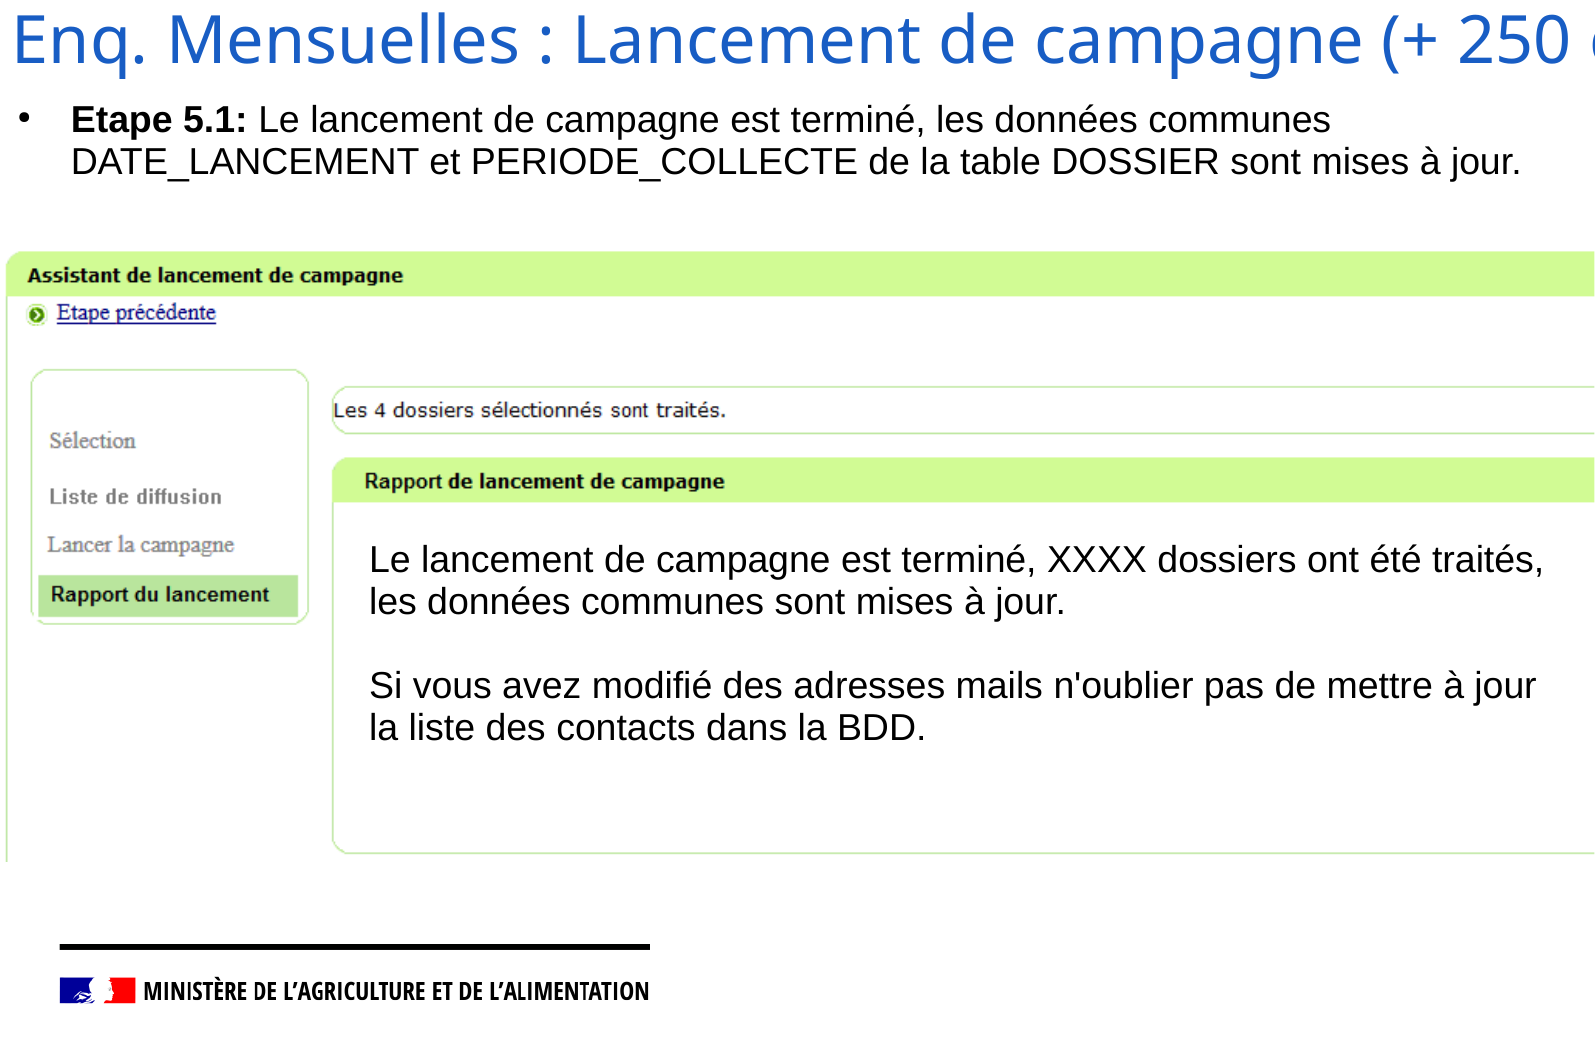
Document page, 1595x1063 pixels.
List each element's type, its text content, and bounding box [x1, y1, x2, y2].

title Enq. Mensuelles : Lancement de campagne (+ 250 quest) [11, 7, 1595, 83]
text_box Le lancement de campagne est terminé, XXXX dossiers ont été traités, les données communes sont mises à jour. Si vous avez modifié des adresses mails n'oublier pas de mettre à jour la liste des contacts dans la BDD. [354, 531, 1565, 757]
picture [59, 944, 650, 1004]
picture [0, 247, 1595, 862]
list Etape 5.1: Le lancement de campagne est terminé, les données communes DATE_LANCEMENT et PERIODE_COLLECTE de la table DOSSIER sont mises à jour. [0, 98, 1565, 247]
